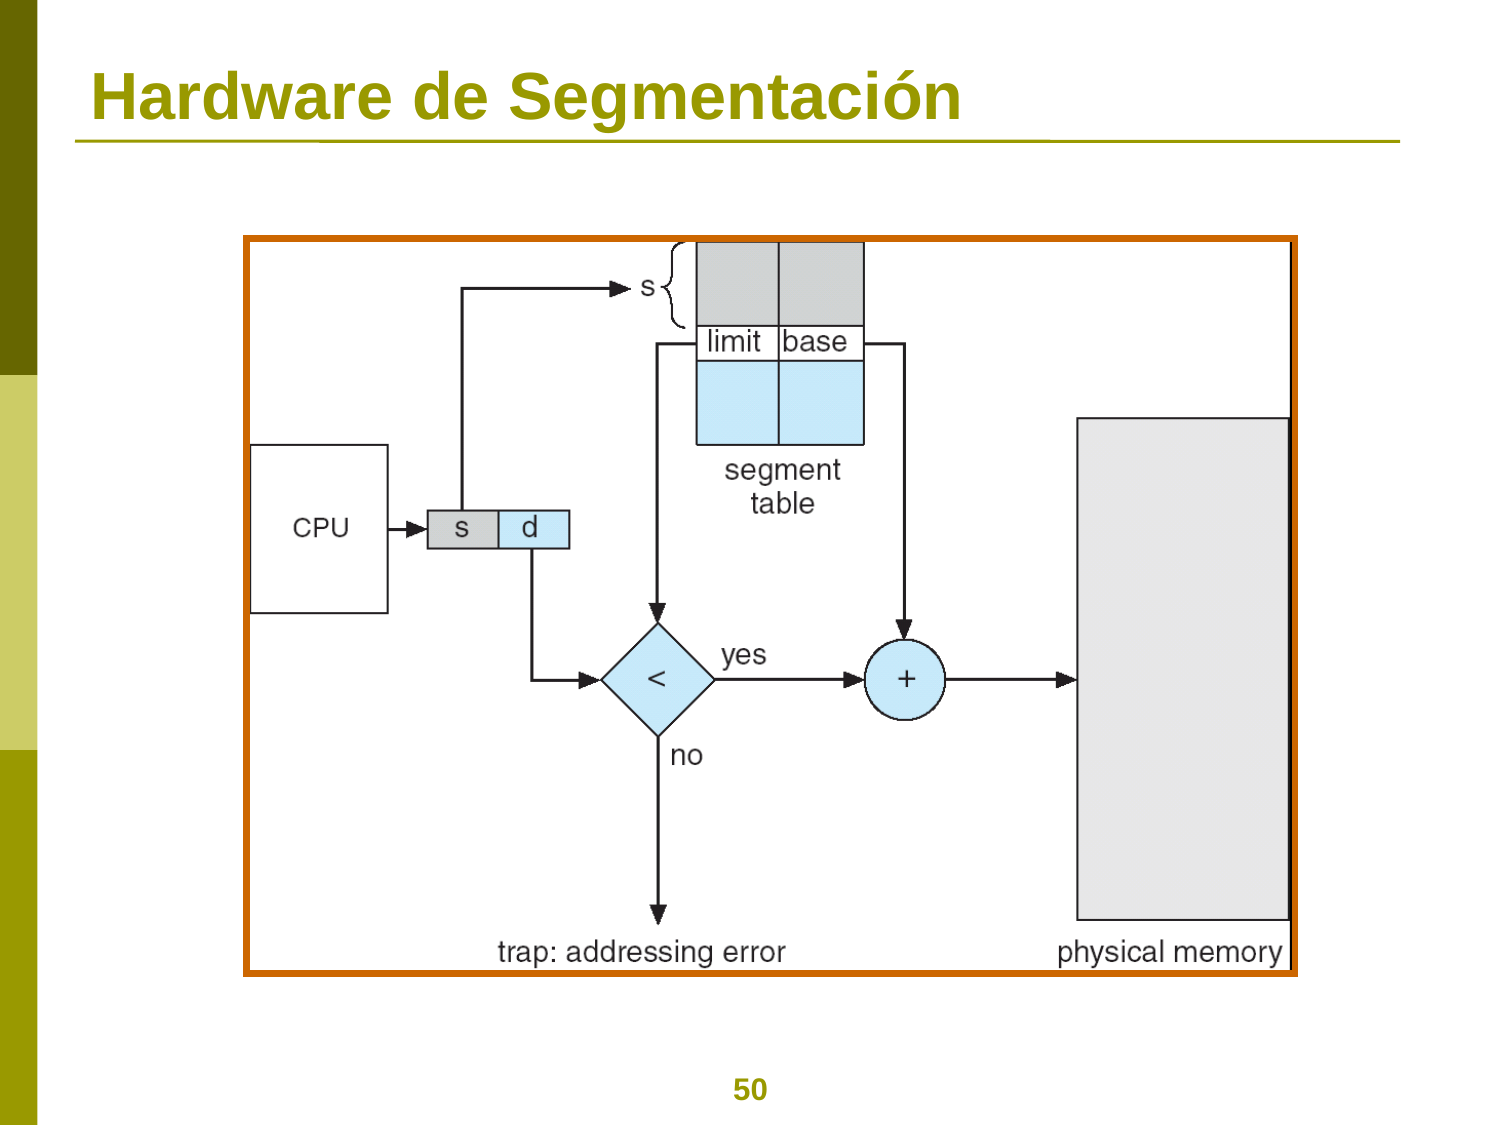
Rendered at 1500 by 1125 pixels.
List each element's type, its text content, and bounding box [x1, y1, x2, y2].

picture [249, 241, 1292, 971]
text_box Hardware de Segmentación [75, 45, 1426, 141]
